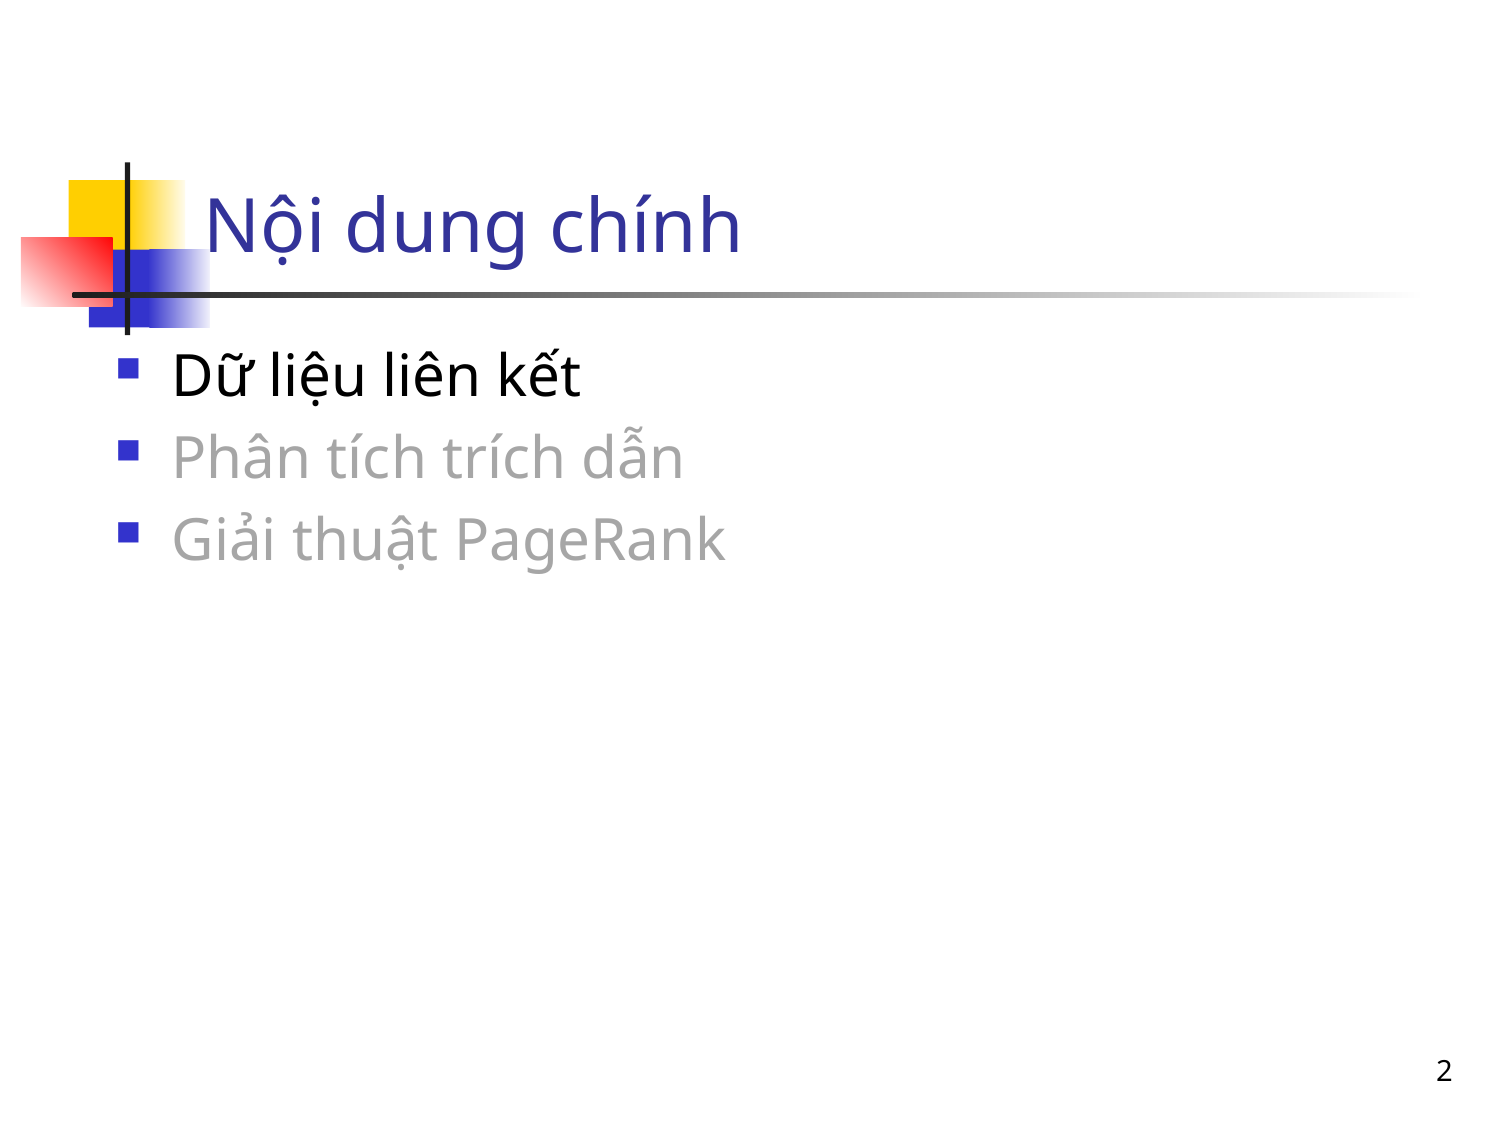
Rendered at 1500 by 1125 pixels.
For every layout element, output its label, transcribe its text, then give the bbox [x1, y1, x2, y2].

title Nội dung chính [188, 35, 1468, 275]
slide_number <number> [1155, 1024, 1468, 1100]
list Dữ liệu liên kết Phân tích trích dẫn Giải thuật PageRank [100, 331, 1469, 1006]
